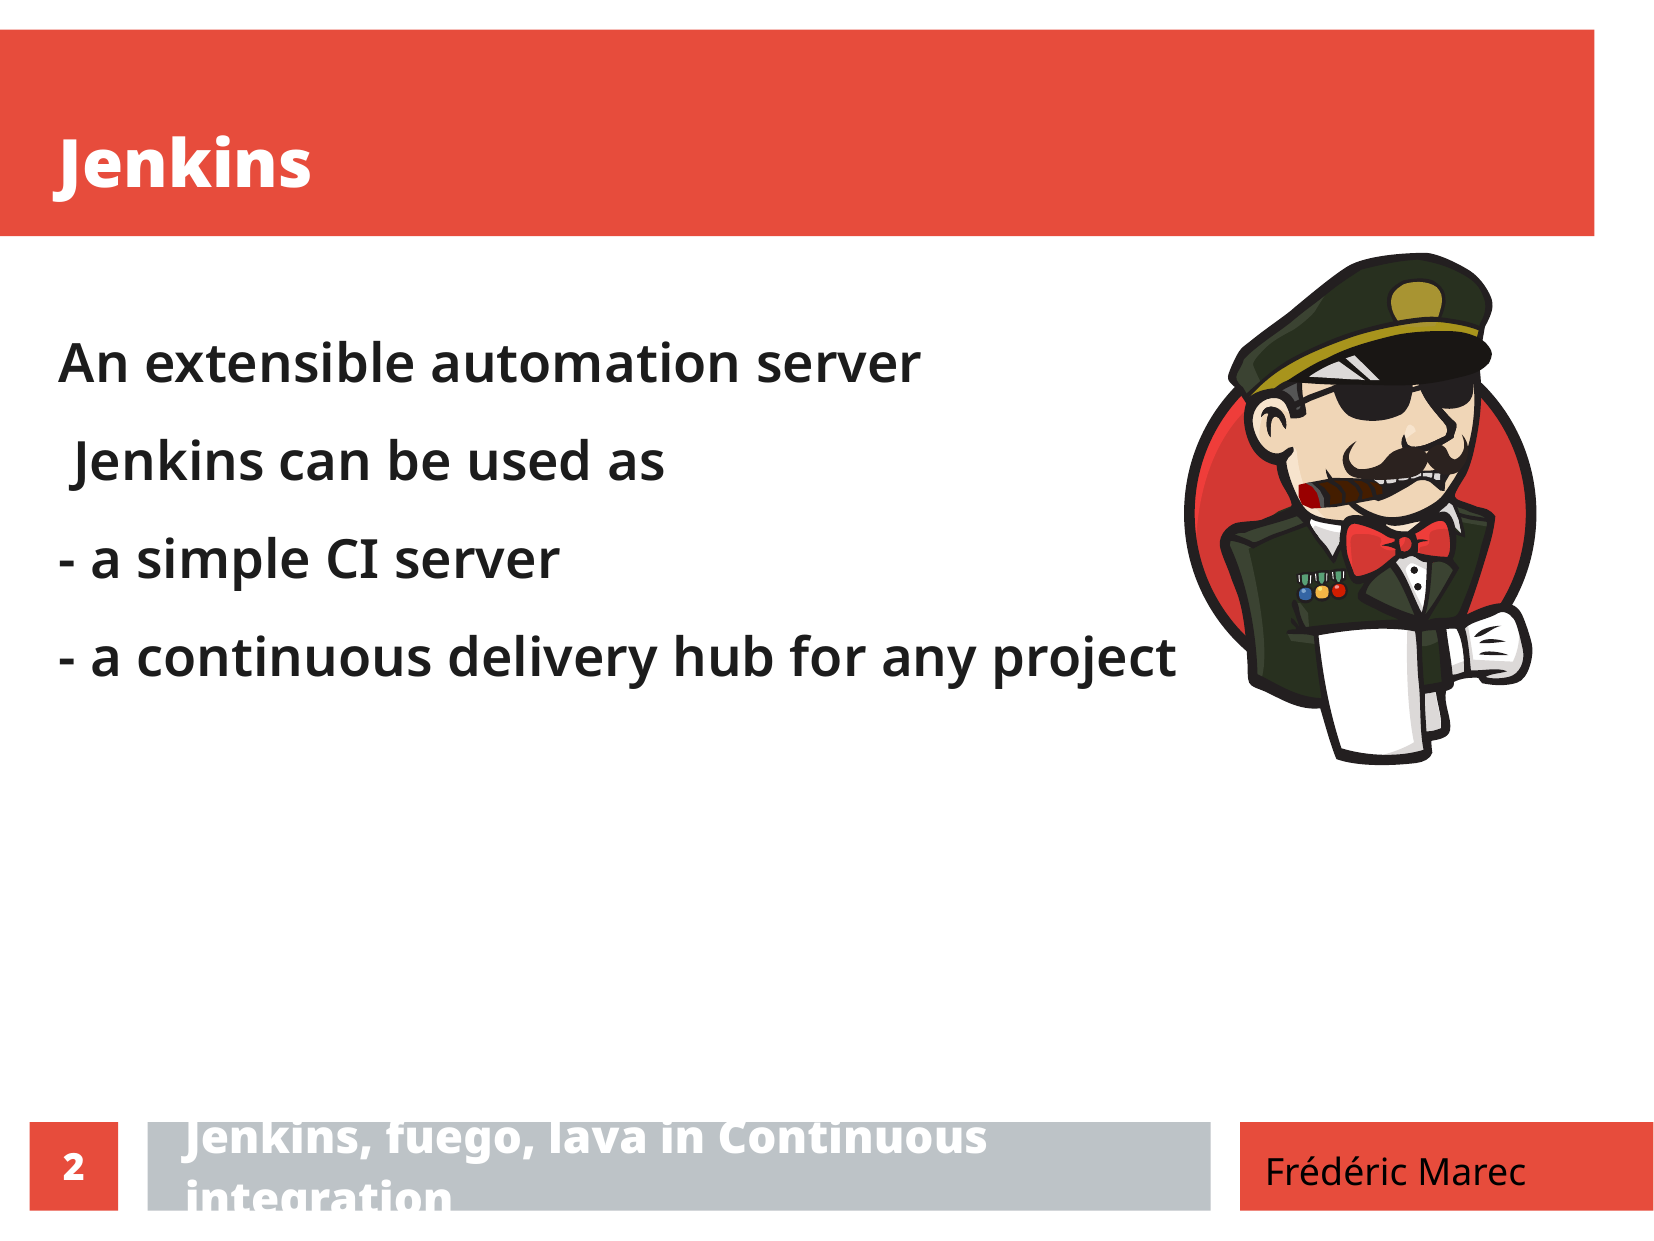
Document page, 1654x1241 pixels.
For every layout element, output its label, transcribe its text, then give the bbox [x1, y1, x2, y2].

picture [1183, 252, 1654, 801]
text_box Frédéric Marec [1249, 1138, 1654, 1201]
list An extensible automation server Jenkins can be used as - a simple CI server - a continuous delivery hub for any project [59, 324, 1565, 1093]
title Jenkins, fuego, lava in Continuous integration [184, 1104, 1250, 1201]
title Jenkins [59, 59, 1595, 207]
